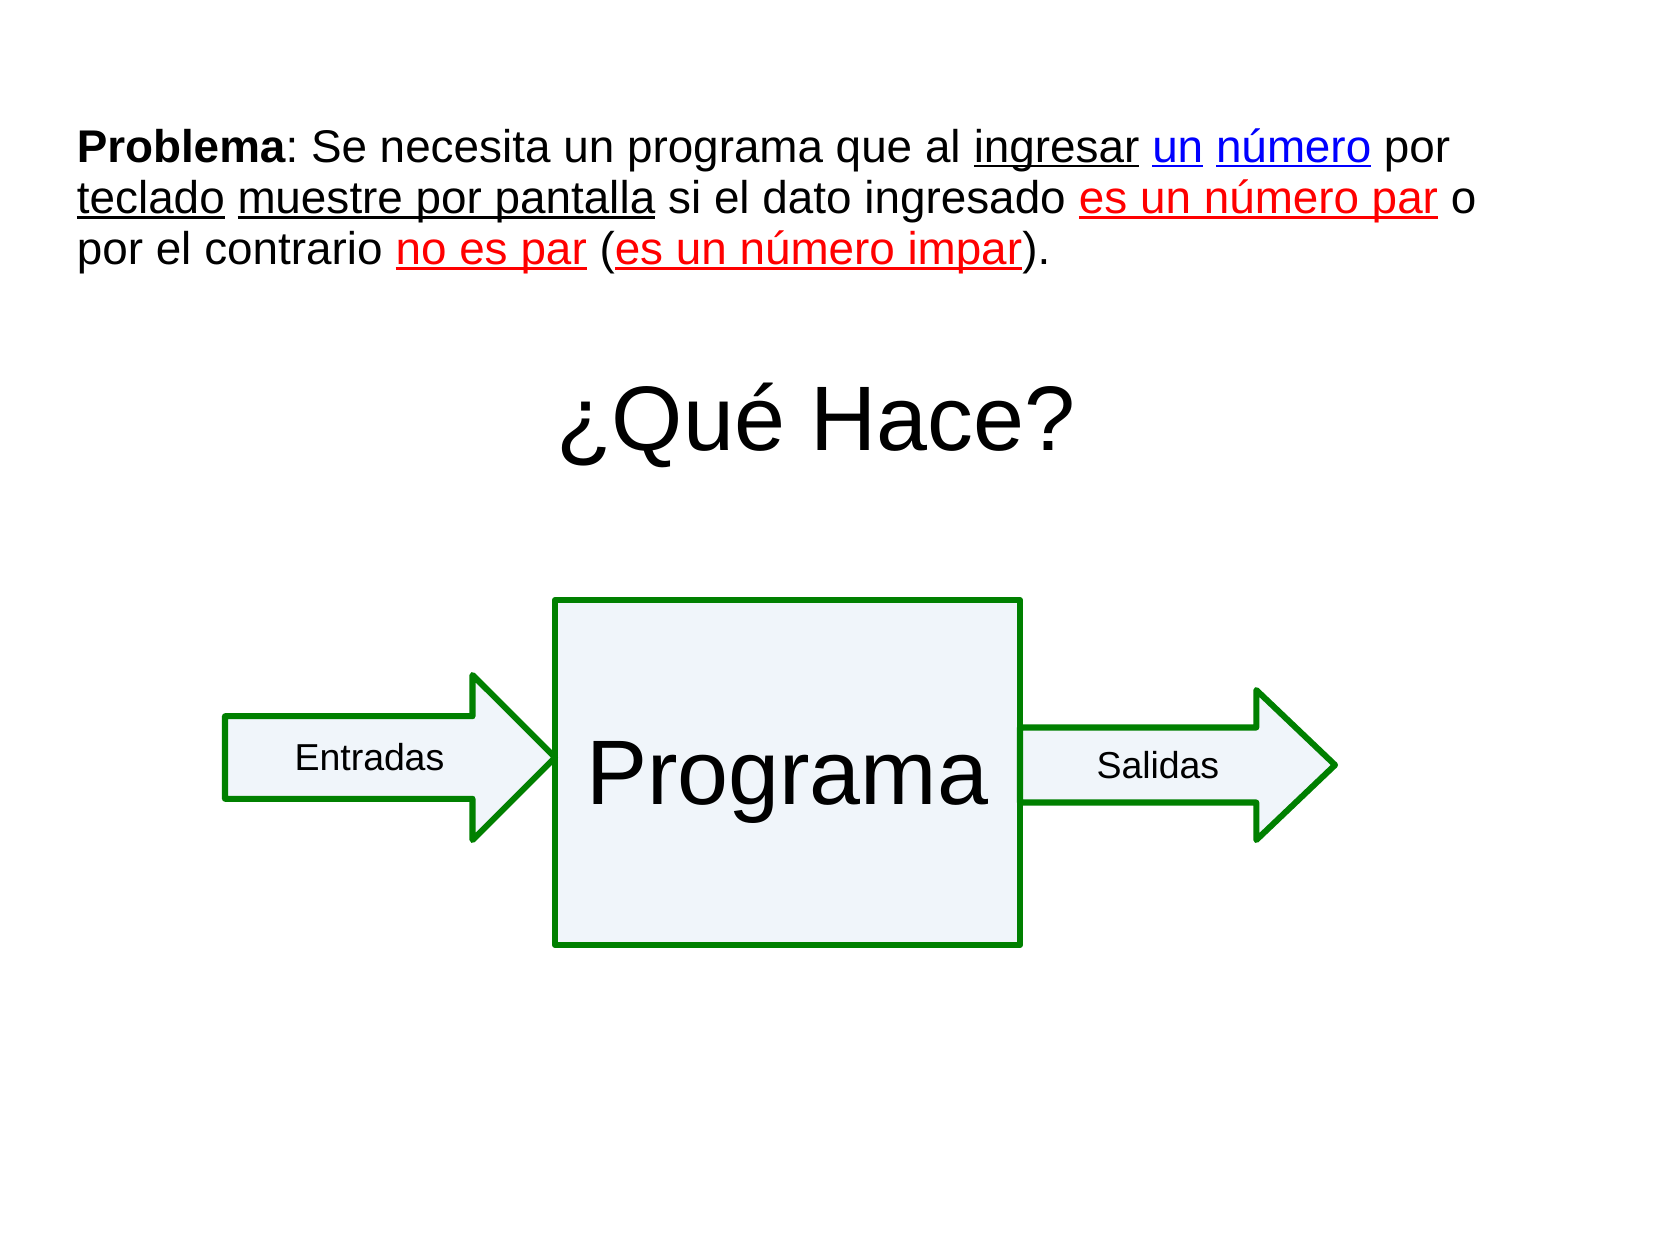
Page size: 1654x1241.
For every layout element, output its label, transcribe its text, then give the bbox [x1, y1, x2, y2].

title ¿Qué Hace? [71, 315, 1561, 523]
text_box Programa [555, 600, 1021, 946]
text_box Salidas [1020, 690, 1336, 841]
text_box Entradas [225, 675, 556, 841]
subtitle Problema: Se necesita un programa que al ingresar un número por teclado muestre por pantalla si el dato ingresado es un número par o por el contrario no es par (es un número impar). [76, 105, 1510, 291]
